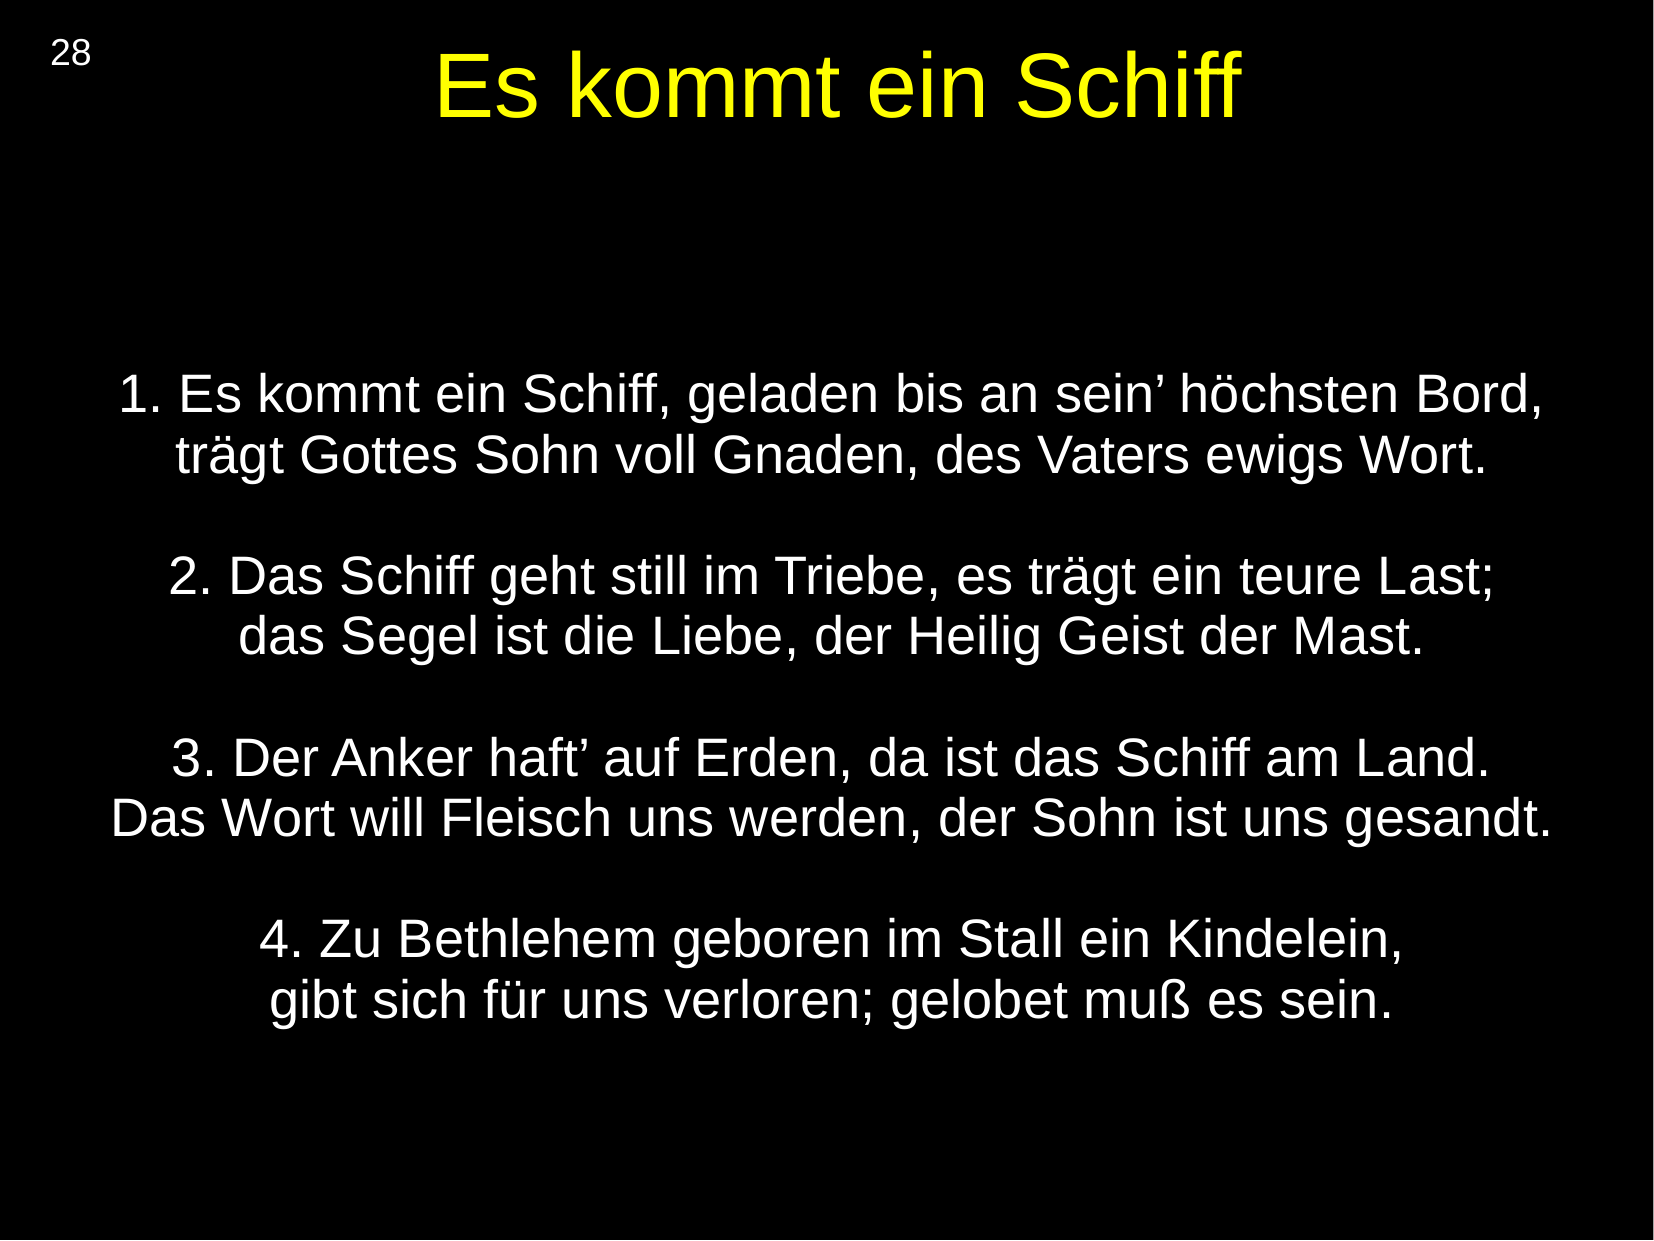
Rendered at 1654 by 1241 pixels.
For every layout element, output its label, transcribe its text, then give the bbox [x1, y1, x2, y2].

list 1. Es kommt ein Schiff, geladen bis an sein’ höchsten Bord, trägt Gottes Sohn voll Gnaden, des Vaters ewigs Wort. 2. Das Schiff geht still im Triebe, es trägt ein teure Last; das Segel ist die Liebe, der Heilig Geist der Mast. 3. Der Anker haft’ auf Erden, da ist das Schiff am Land. Das Wort will Fleisch uns werden, der Sohn ist uns gesandt. 4. Zu Bethlehem geboren im Stall ein Kindelein, gibt sich für uns verloren; gelobet muß es sein. [35, 177, 1630, 1217]
text_box 28 [35, 23, 130, 81]
title Es kommt ein Schiff [94, 5, 1583, 166]
